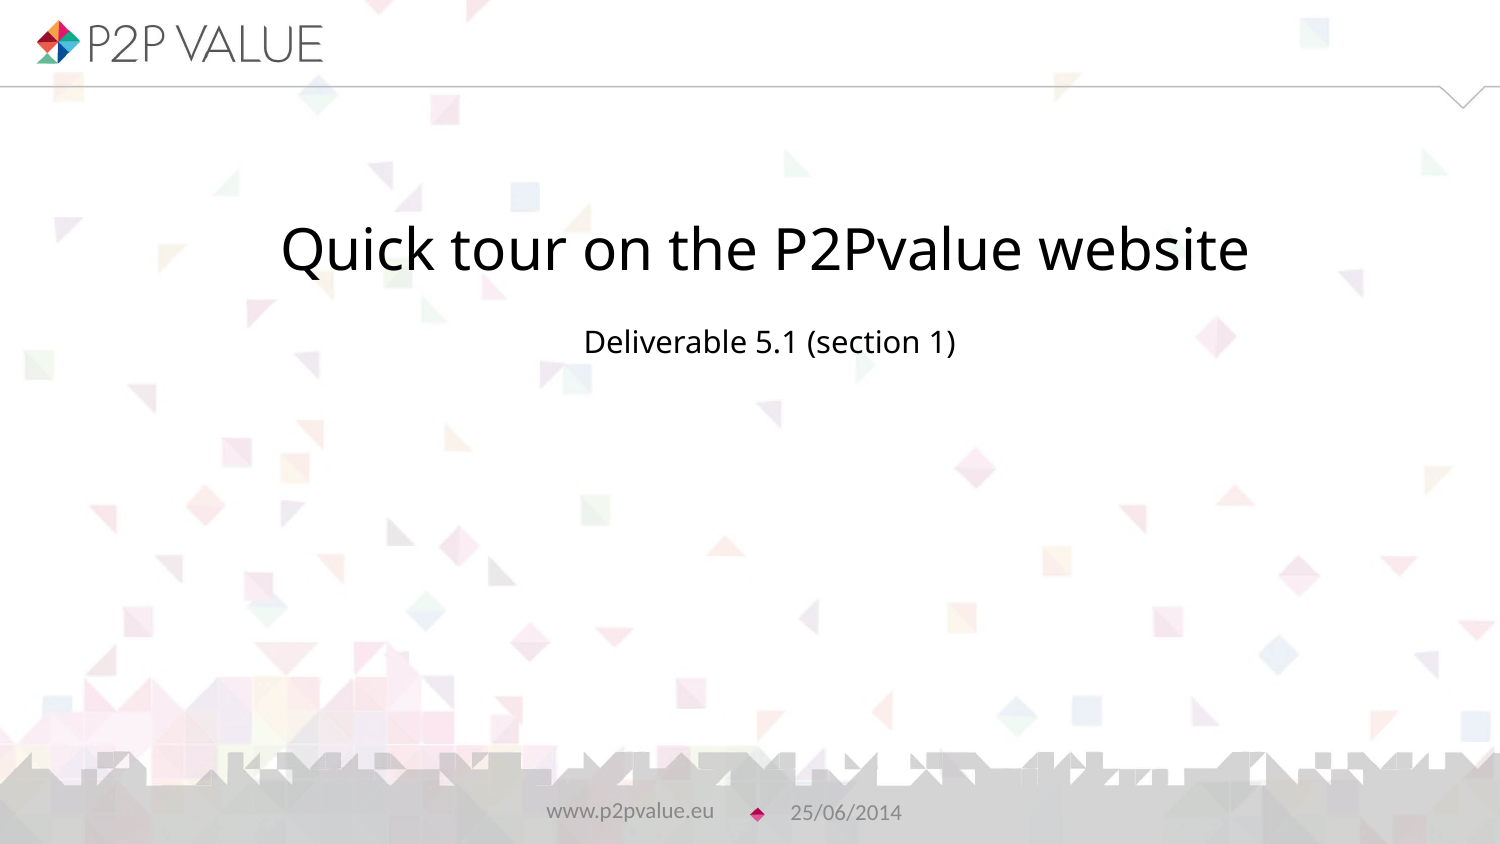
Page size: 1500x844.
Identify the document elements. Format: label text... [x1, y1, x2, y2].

slide_number 25/06/2014 [777, 788, 1470, 834]
picture [0, 0, 1500, 844]
title Quick tour on the P2Pvalue website [195, 180, 1336, 316]
text_box www.p2pvalue.eu [540, 789, 759, 829]
subtitle Deliverable 5.1 (section 1) [493, 315, 1046, 367]
